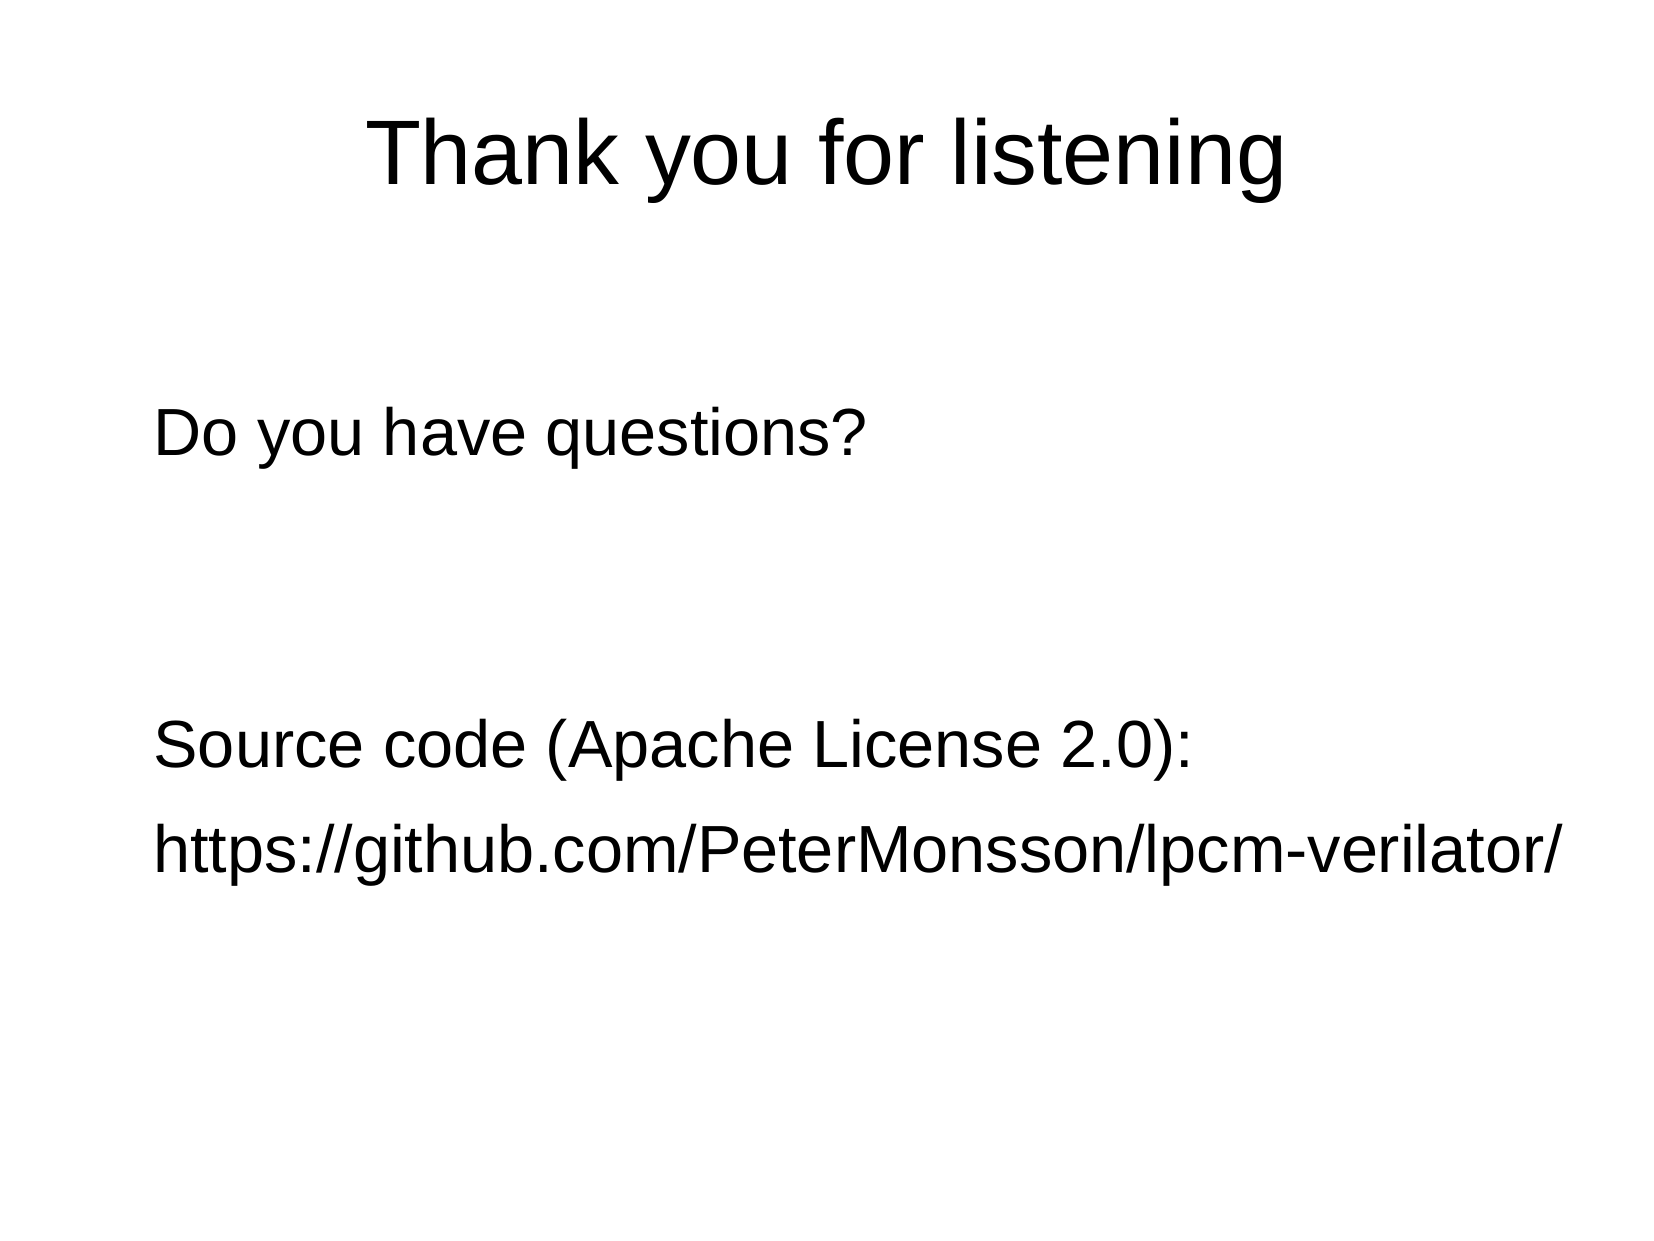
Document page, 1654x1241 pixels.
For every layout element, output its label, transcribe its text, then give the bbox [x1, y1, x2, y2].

title Thank you for listening [82, 49, 1571, 257]
list Do you have questions? Source code (Apache License 2.0): https://github.com/PeterMonsson/lpcm-verilator/ [82, 290, 1571, 1010]
